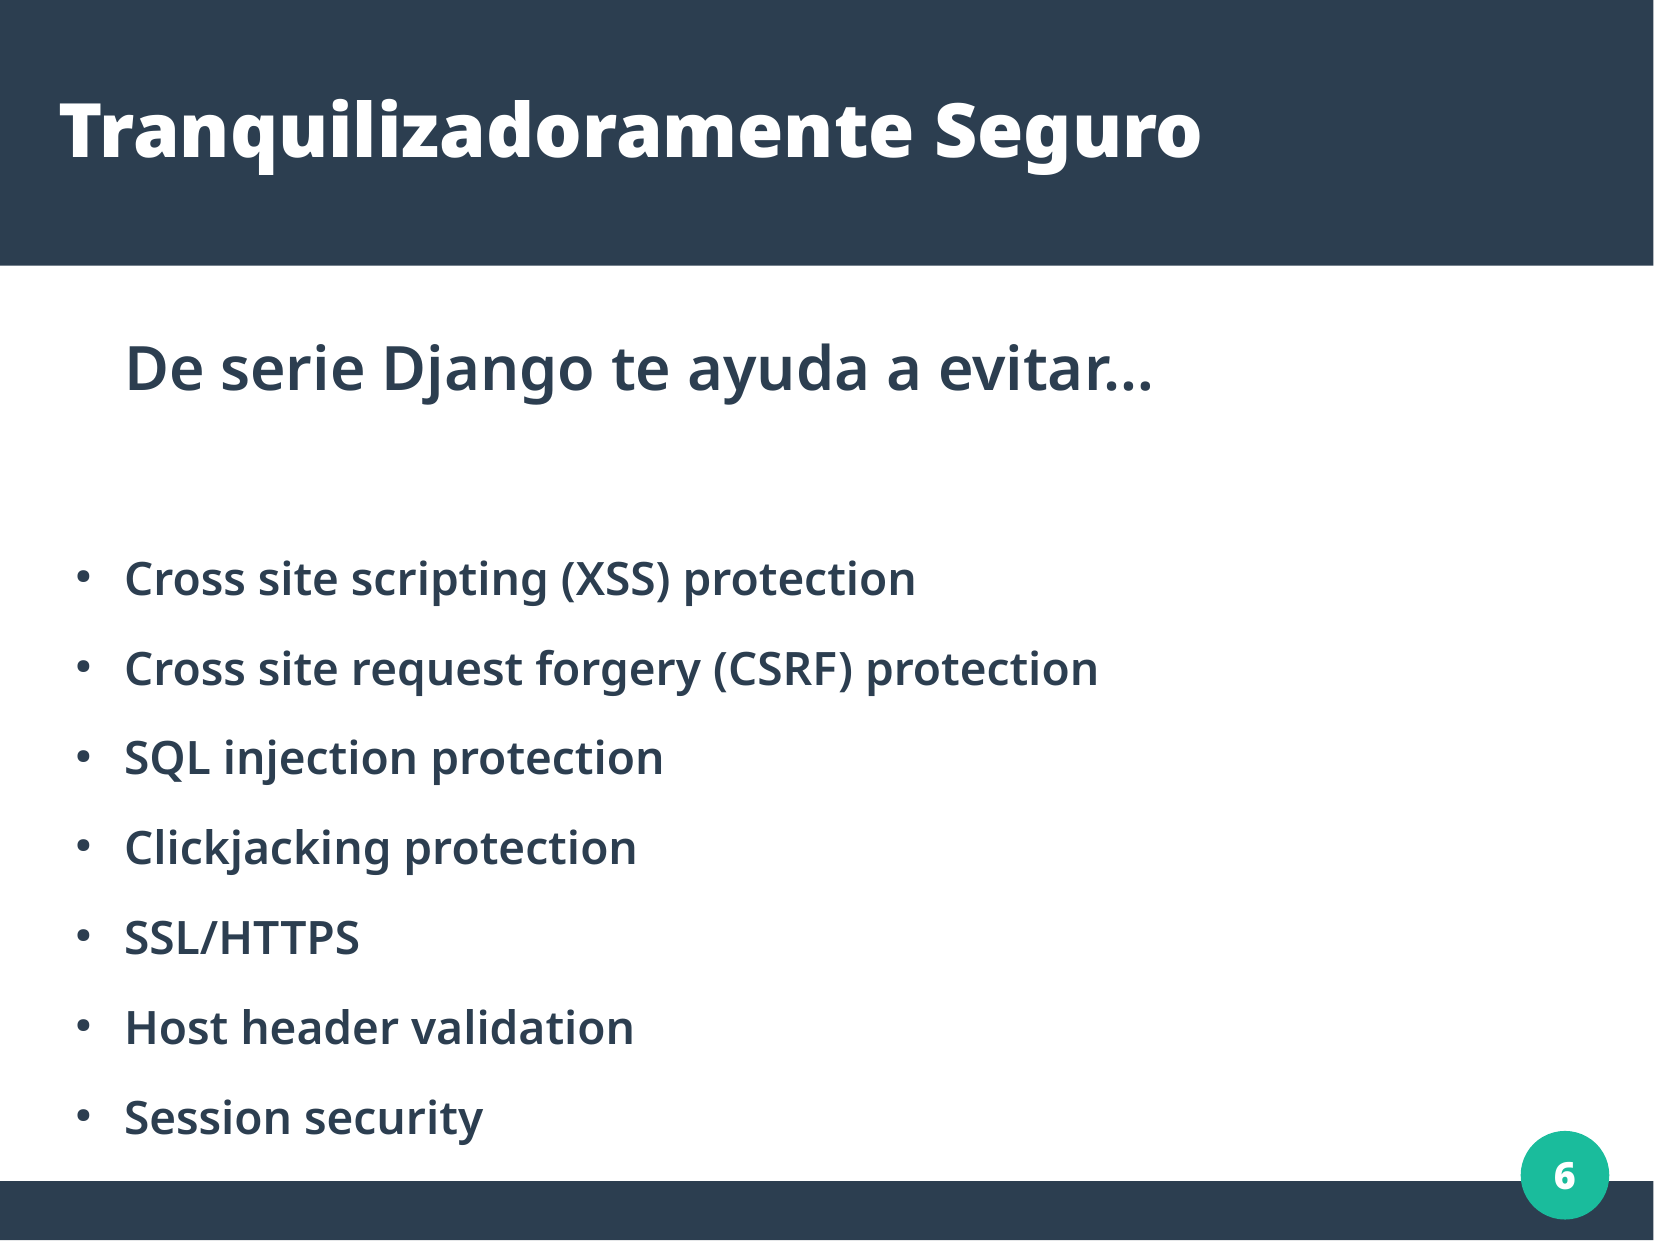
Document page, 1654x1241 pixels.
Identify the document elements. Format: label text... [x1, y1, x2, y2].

list De serie Django te ayuda a evitar… Cross site scripting (XSS) protection Cross site request forgery (CSRF) protection SQL injection protection Clickjacking protection SSL/HTTPS Host header validation Session security [59, 324, 1595, 1152]
title Tranquilizadoramente Seguro [59, 49, 1595, 207]
